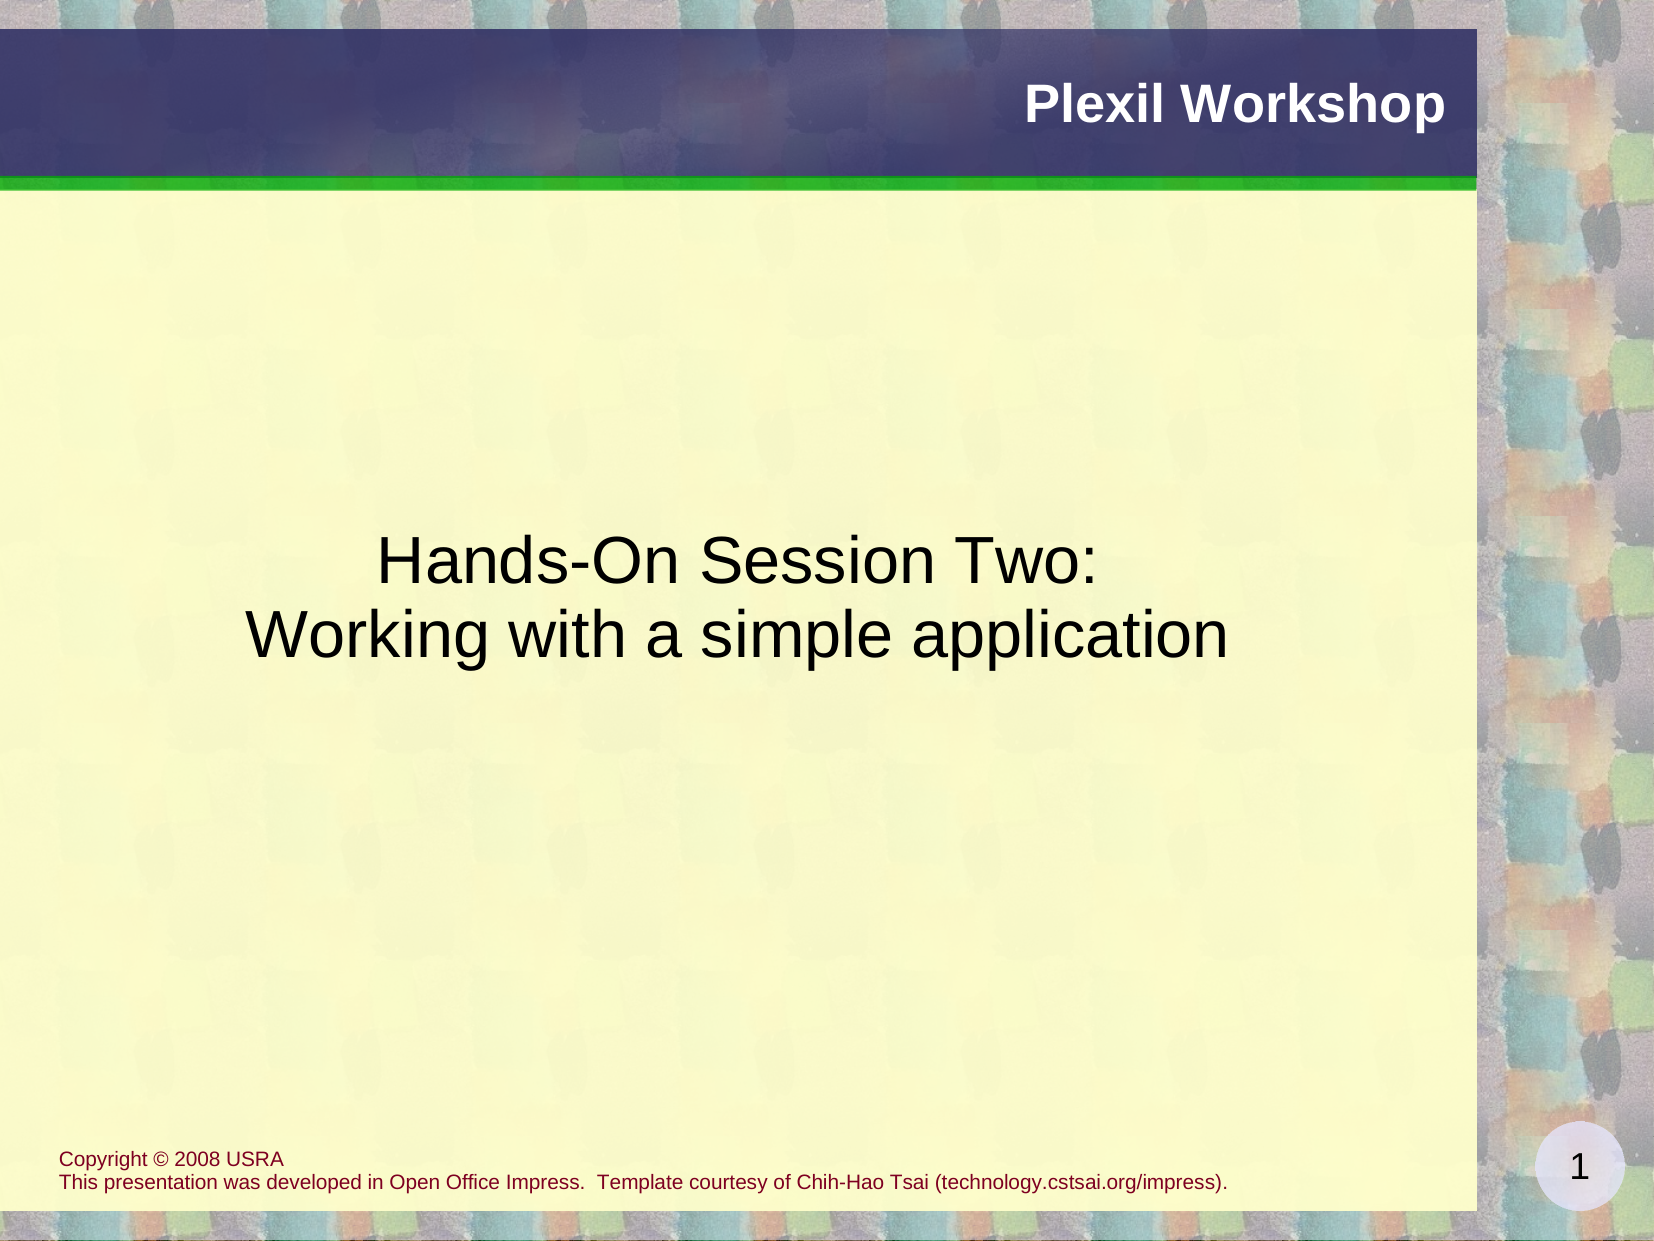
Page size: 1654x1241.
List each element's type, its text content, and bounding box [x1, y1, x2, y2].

subtitle Hands-On Session Two: Working with a simple application Copyright © 2008 USRA This presentation was developed in Open Office Impress. Template courtesy of Chih-Hao Tsai (technology.cstsai.org/impress). [59, 223, 1418, 1194]
title Plexil Workshop [29, 59, 1447, 148]
